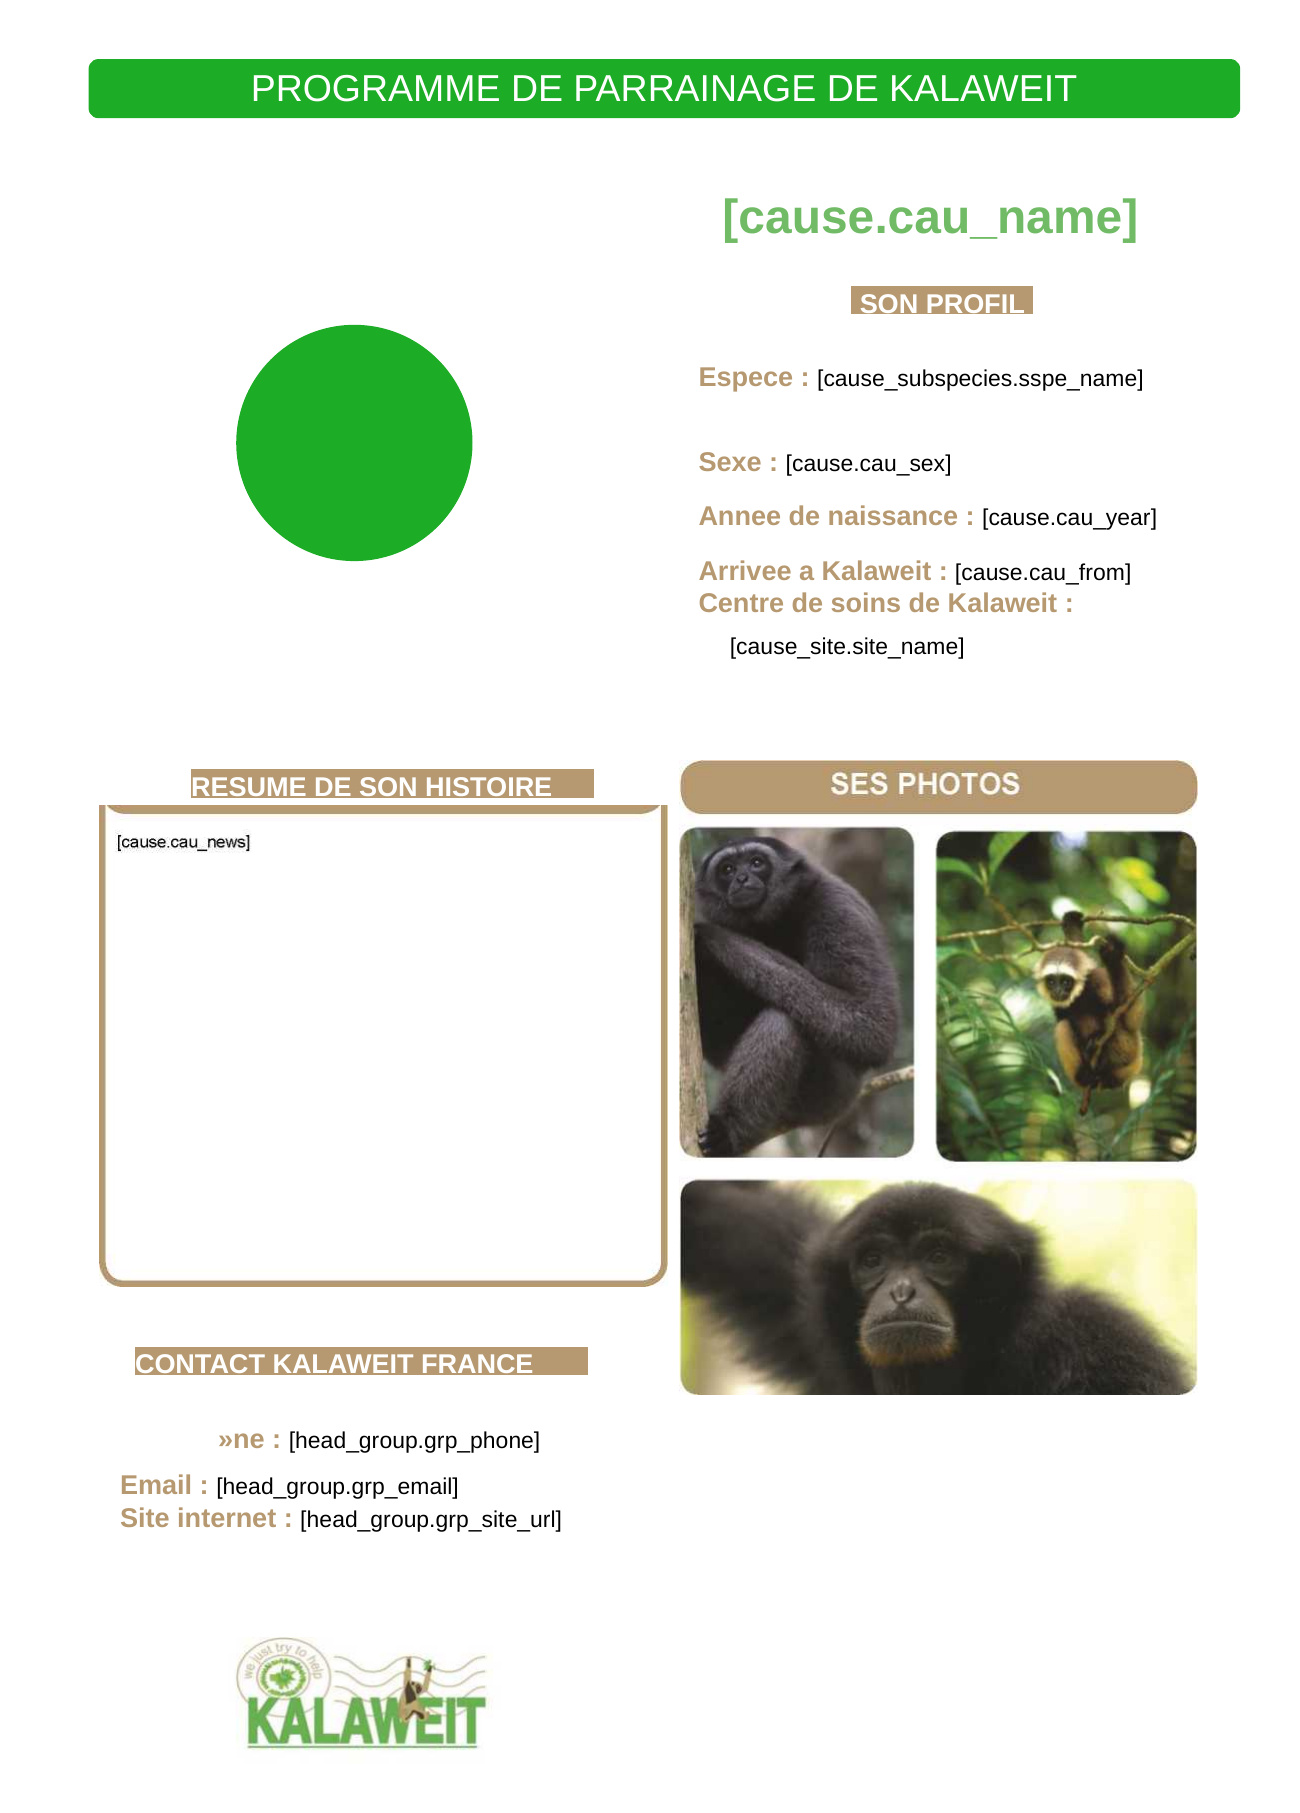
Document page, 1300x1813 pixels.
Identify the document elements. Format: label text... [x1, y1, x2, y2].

text_box [236, 324, 473, 562]
text_box PROGRAMME DE PARRAINAGE DE KALAWEIT [88, 59, 1241, 119]
text_box RESUME DE SON HISTOIRE [191, 769, 594, 798]
text_box Espece : [cause_subspecies.sspe_name] Sexe : [cause.cau_sex] Annee de naissance : [cause.cau_year] Arrivee a Kalaweit : [cause.cau_from] Centre de soins de Kalaweit : [cause_site.site_name] [684, 359, 1197, 710]
text_box »ne : [head_group.grp_phone] Email : [head_group.grp_email] Site internet : [head_group.grp_site_url] [101, 1407, 666, 1565]
picture [679, 760, 1198, 1396]
text_box CONTACT KALAWEIT FRANCE [135, 1347, 588, 1375]
picture [204, 1637, 526, 1764]
text_box [cause.cau_name] [722, 186, 1154, 238]
picture [99, 805, 668, 1287]
text_box SON PROFIL [851, 286, 1033, 314]
